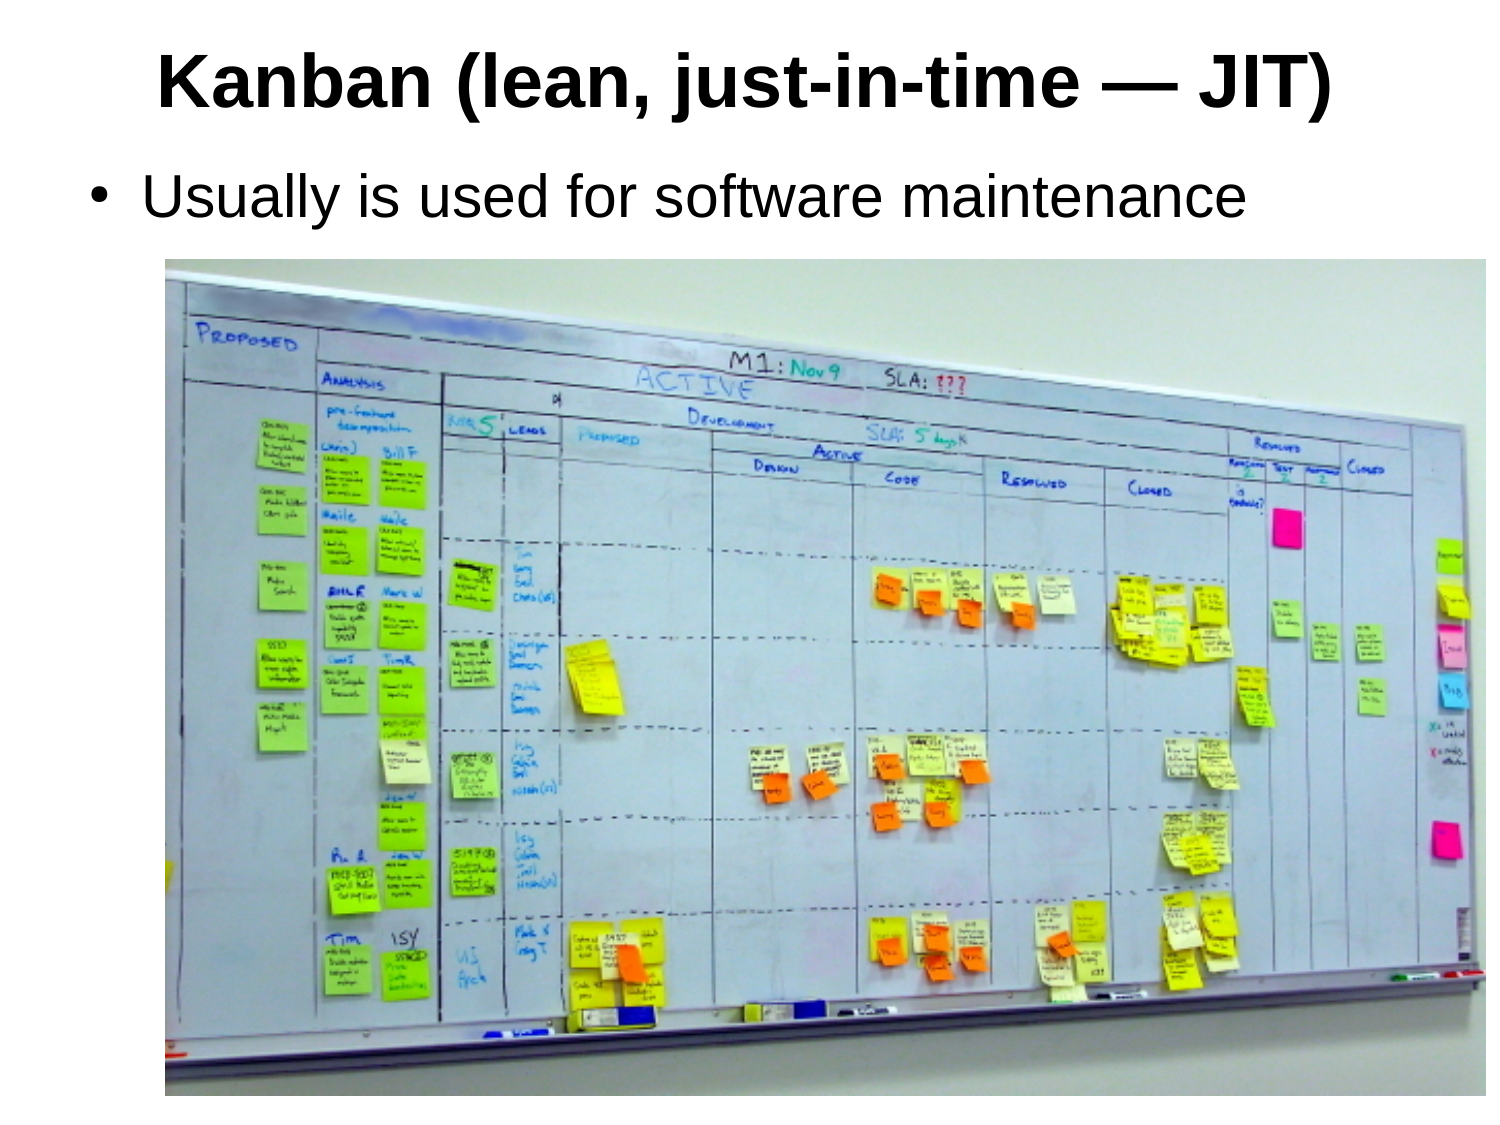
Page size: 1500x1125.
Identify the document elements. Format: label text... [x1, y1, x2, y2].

picture [165, 259, 1486, 1096]
title Kanban (lean, just-in-time — JIT) [70, 33, 1421, 130]
list Usually is used for software maintenance [70, 162, 1421, 815]
